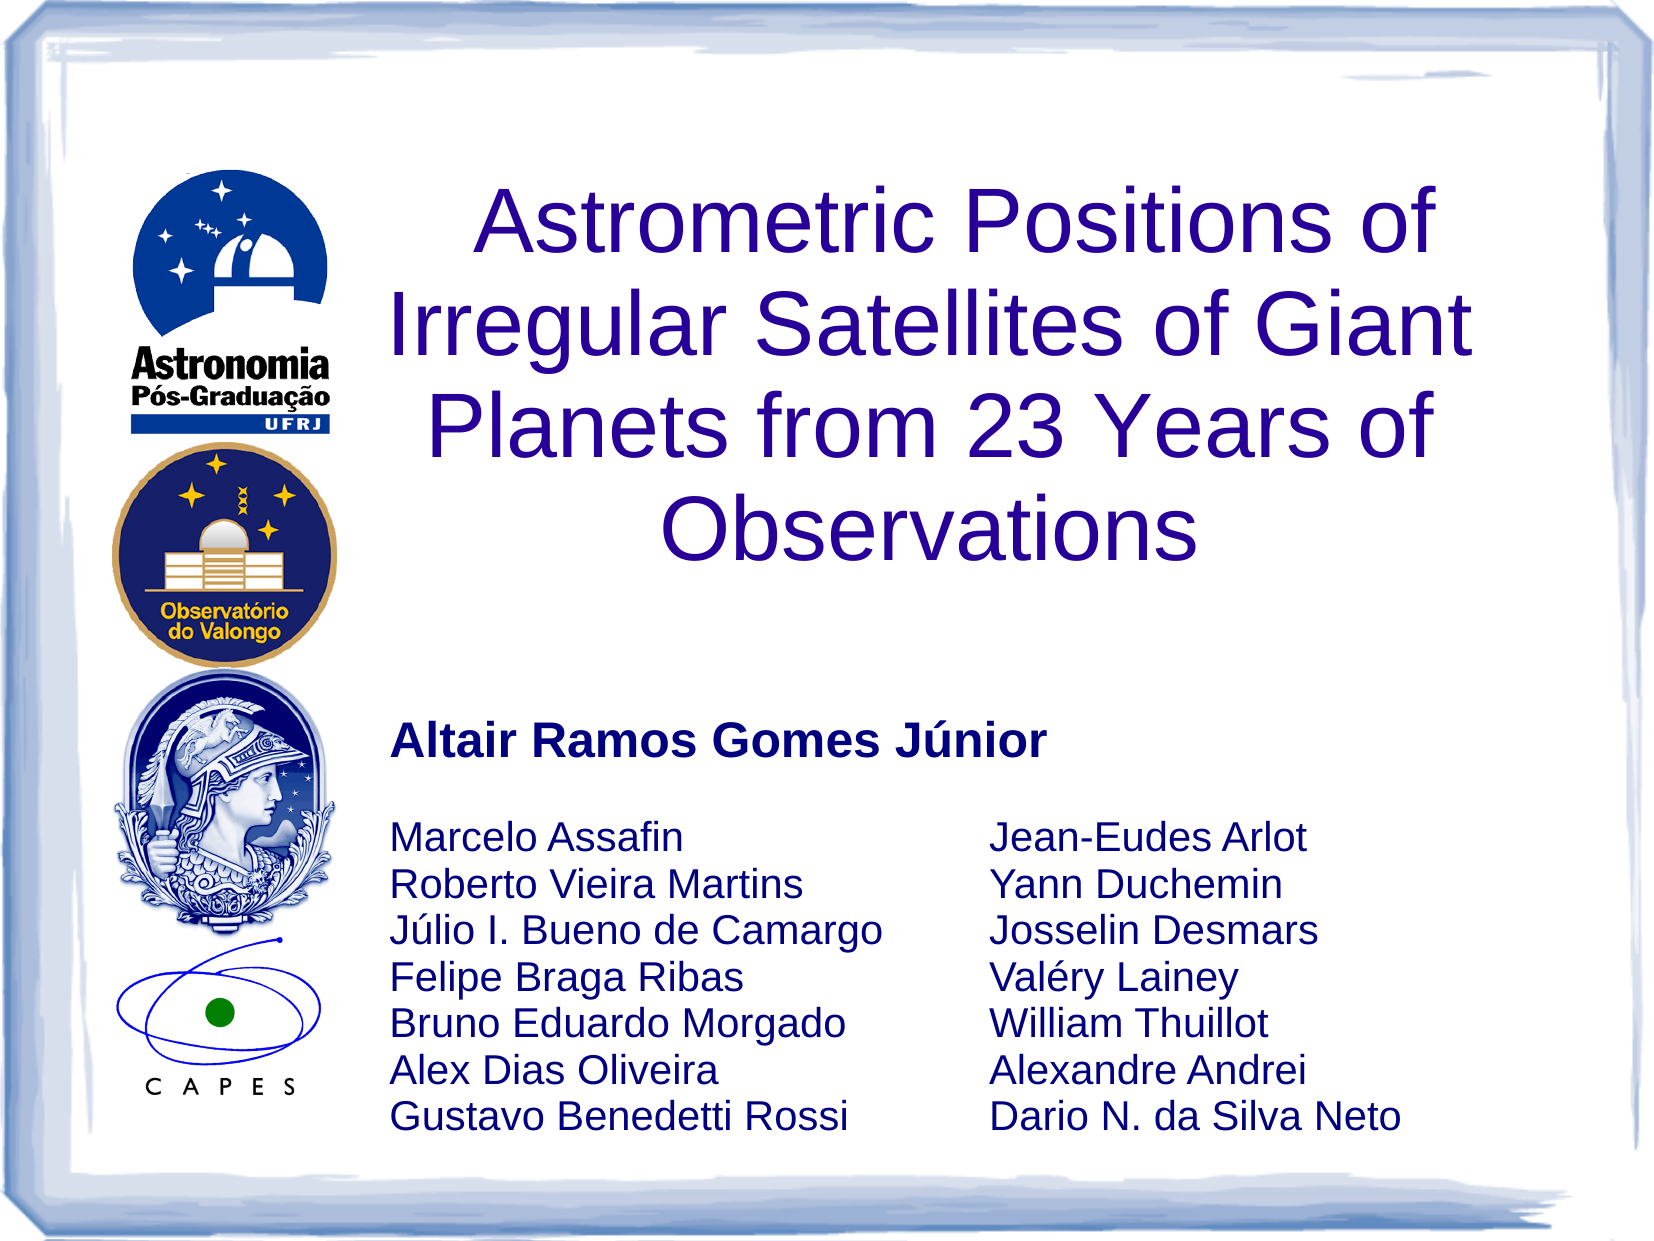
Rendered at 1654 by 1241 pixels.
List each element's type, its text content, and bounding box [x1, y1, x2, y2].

text_box Altair Ramos Gomes Júnior Marcelo Assafin Roberto Vieira Martins Júlio I. Bueno de Camargo Felipe Braga Ribas Bruno Eduardo Morgado Alex Dias Oliveira Gustavo Benedetti Rossi [374, 704, 974, 1152]
picture [0, 0, 1654, 1241]
text_box Jean-Eudes Arlot Yann Duchemin Josselin Desmars Valéry Lainey William Thuillot Alexandre Andrei Dario N. da Silva Neto [974, 704, 1516, 1152]
title Astrometric Positions of Irregular Satellites of Giant Planets from 23 Years of Observations [265, 169, 1595, 581]
